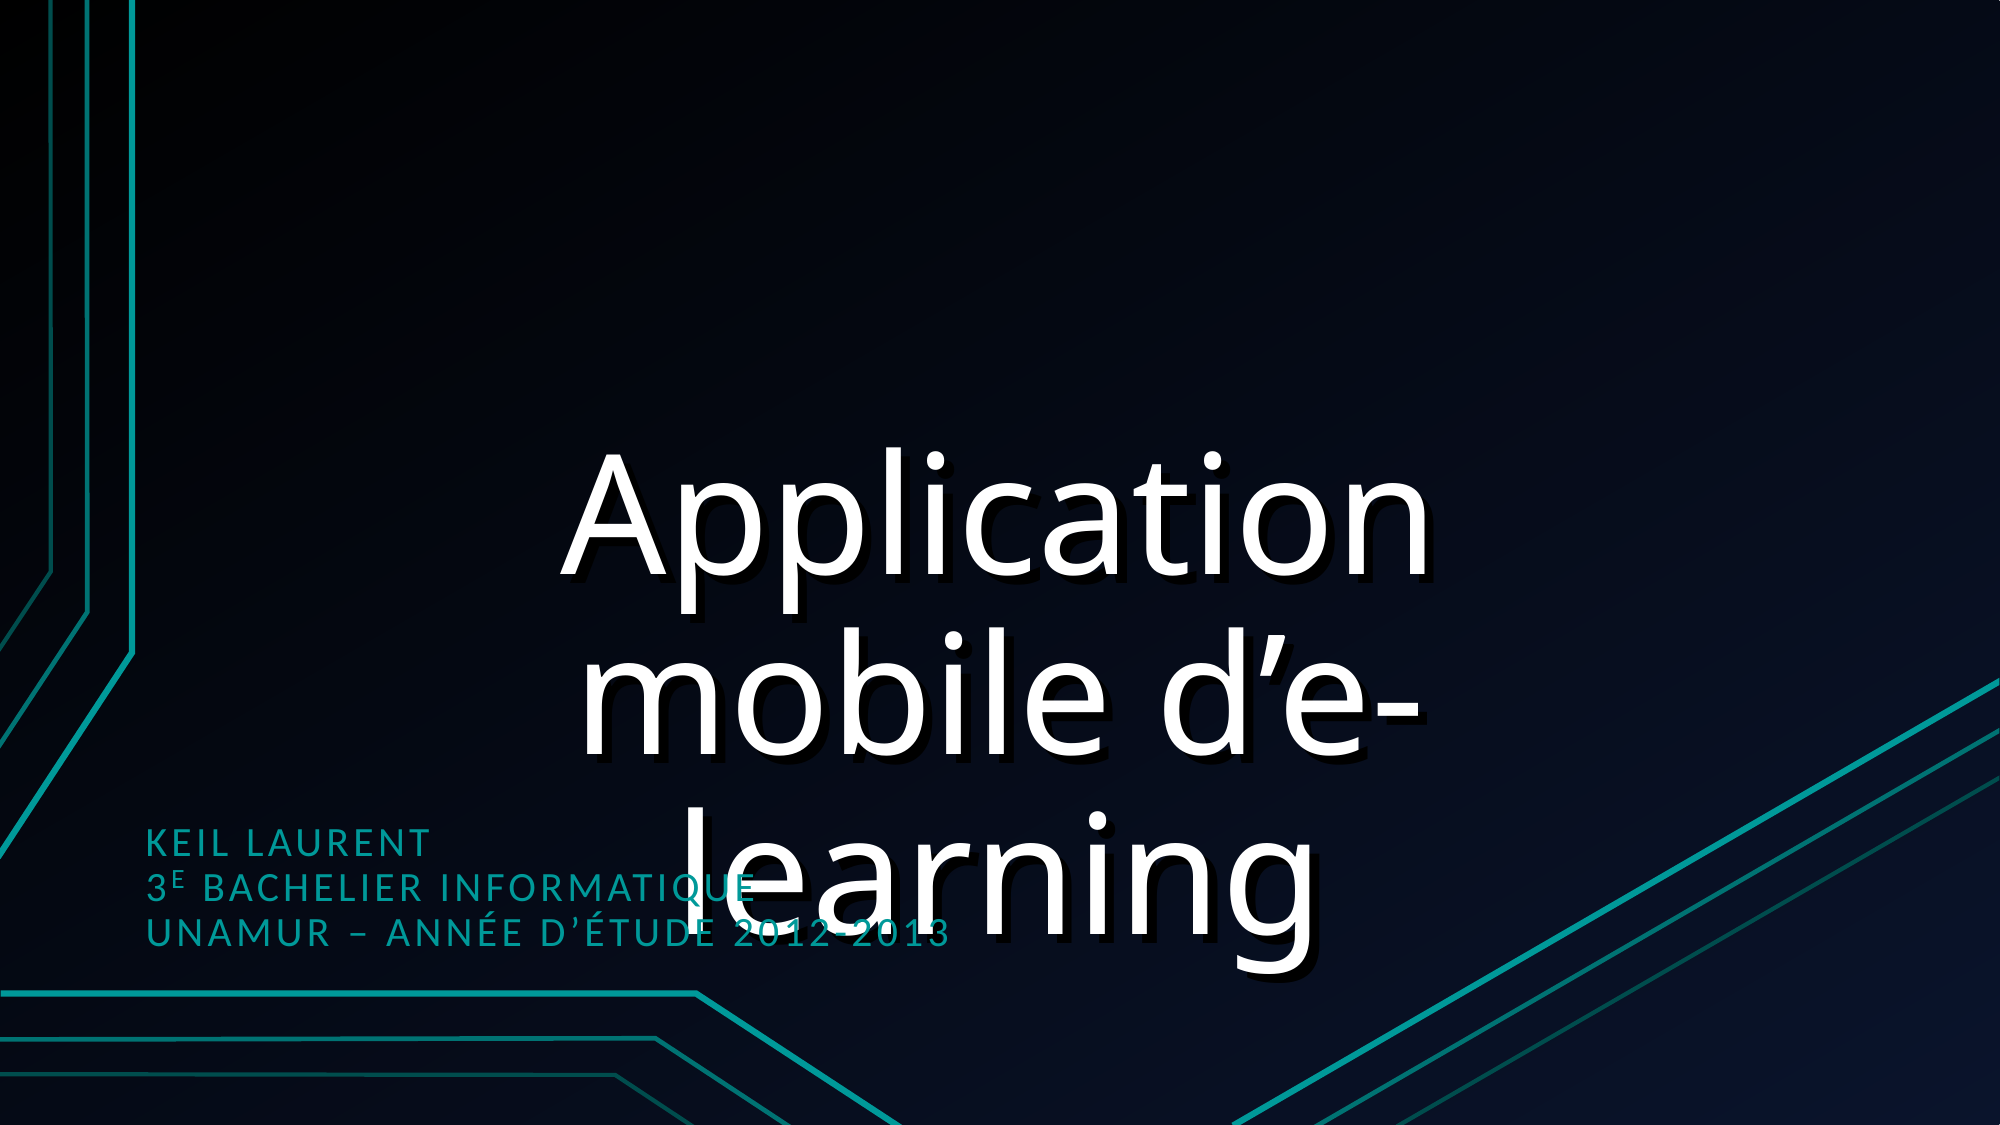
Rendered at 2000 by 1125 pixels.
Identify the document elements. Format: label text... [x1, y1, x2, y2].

title Application mobile d’e-learning [291, 420, 1709, 598]
subtitle Keil laurent 3e bachelier informatique Unamur – année d’étude 2012-2013 [125, 810, 1559, 965]
